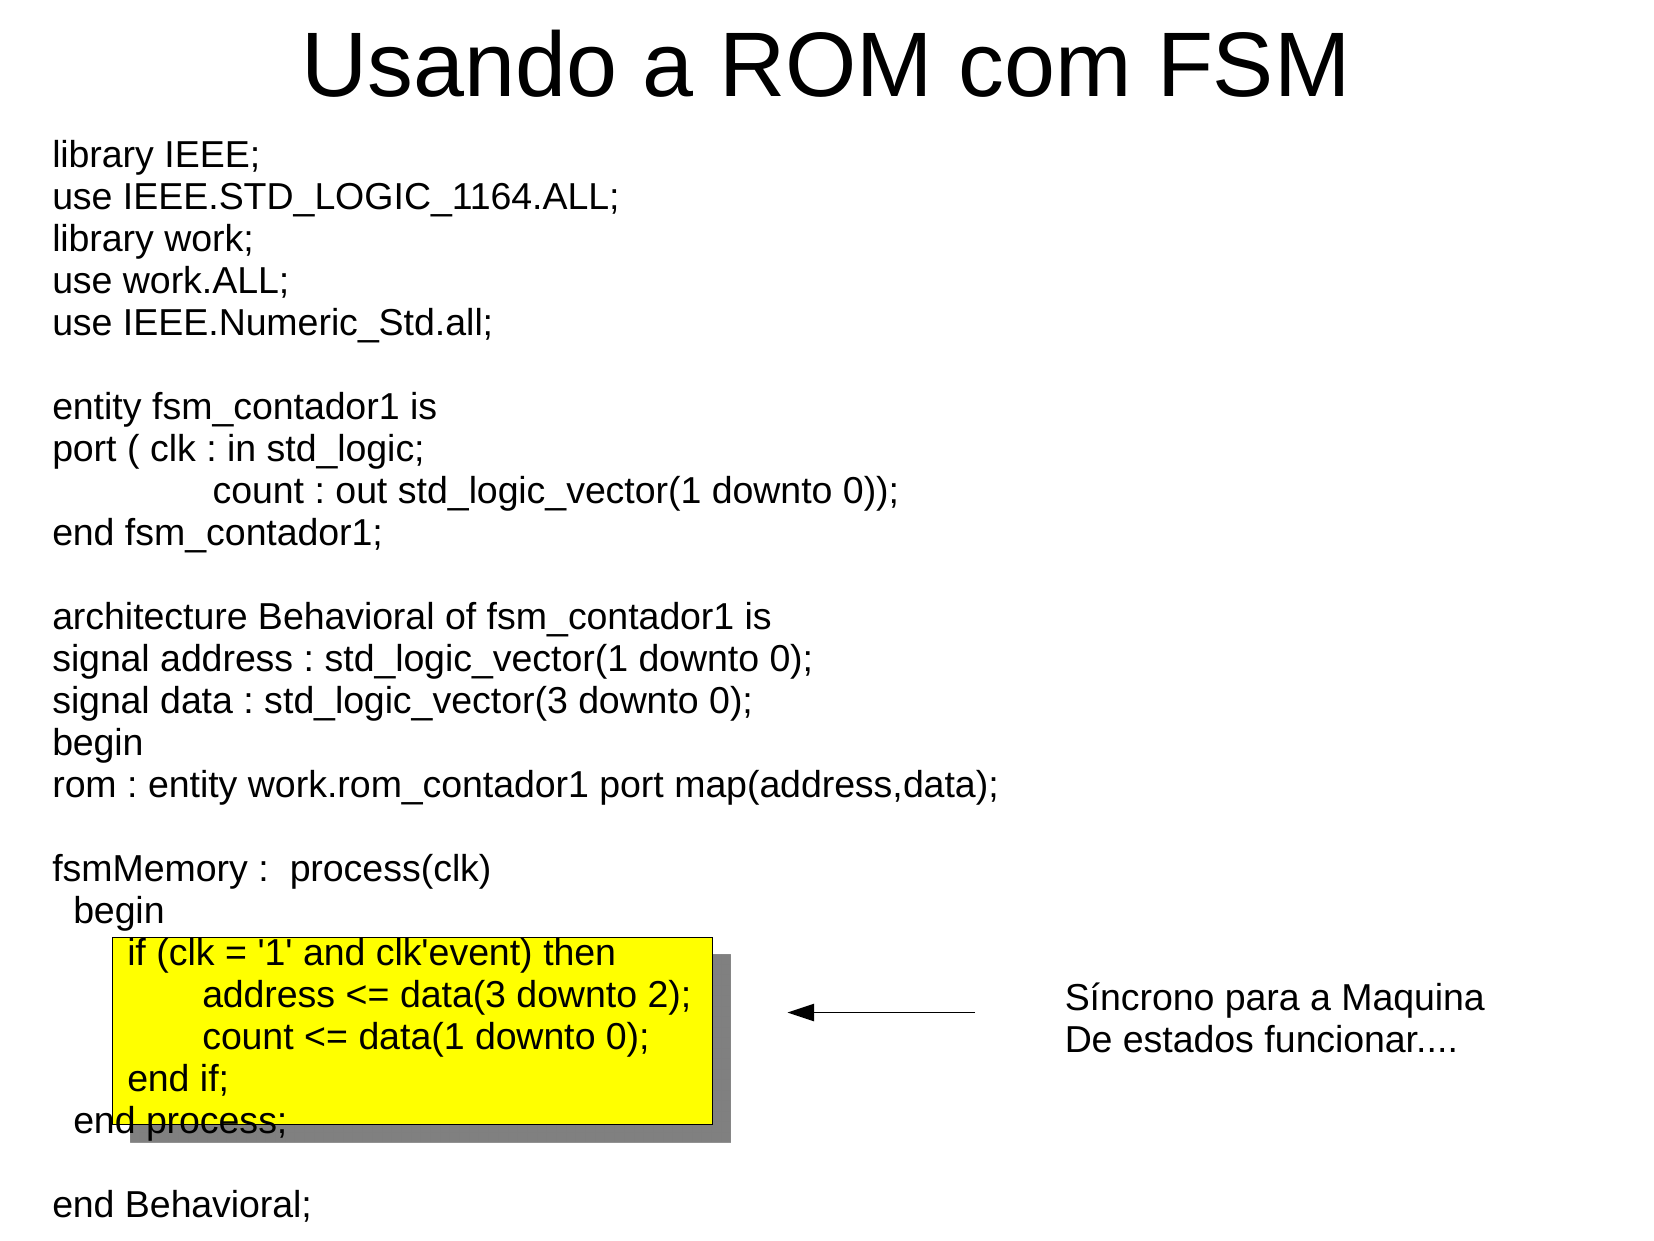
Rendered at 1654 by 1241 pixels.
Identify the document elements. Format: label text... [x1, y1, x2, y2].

text_box library IEEE; use IEEE.STD_LOGIC_1164.ALL; library work; use work.ALL; use IEEE.Numeric_Std.all; entity fsm_contador1 is port ( clk : in std_logic; count : out std_logic_vector(1 downto 0)); end fsm_contador1; architecture Behavioral of fsm_contador1 is signal address : std_logic_vector(1 downto 0); signal data : std_logic_vector(3 downto 0); begin rom : entity work.rom_contador1 port map(address,data); fsmMemory : process(clk) begin if (clk = '1' and clk'event) then address <= data(3 downto 2); count <= data(1 downto 0); end if; end process; end Behavioral; [37, 126, 1015, 1241]
text_box Síncrono para a Maquina De estados funcionar.... [1050, 968, 1500, 1068]
title Usando a ROM com FSM [82, 0, 1571, 161]
